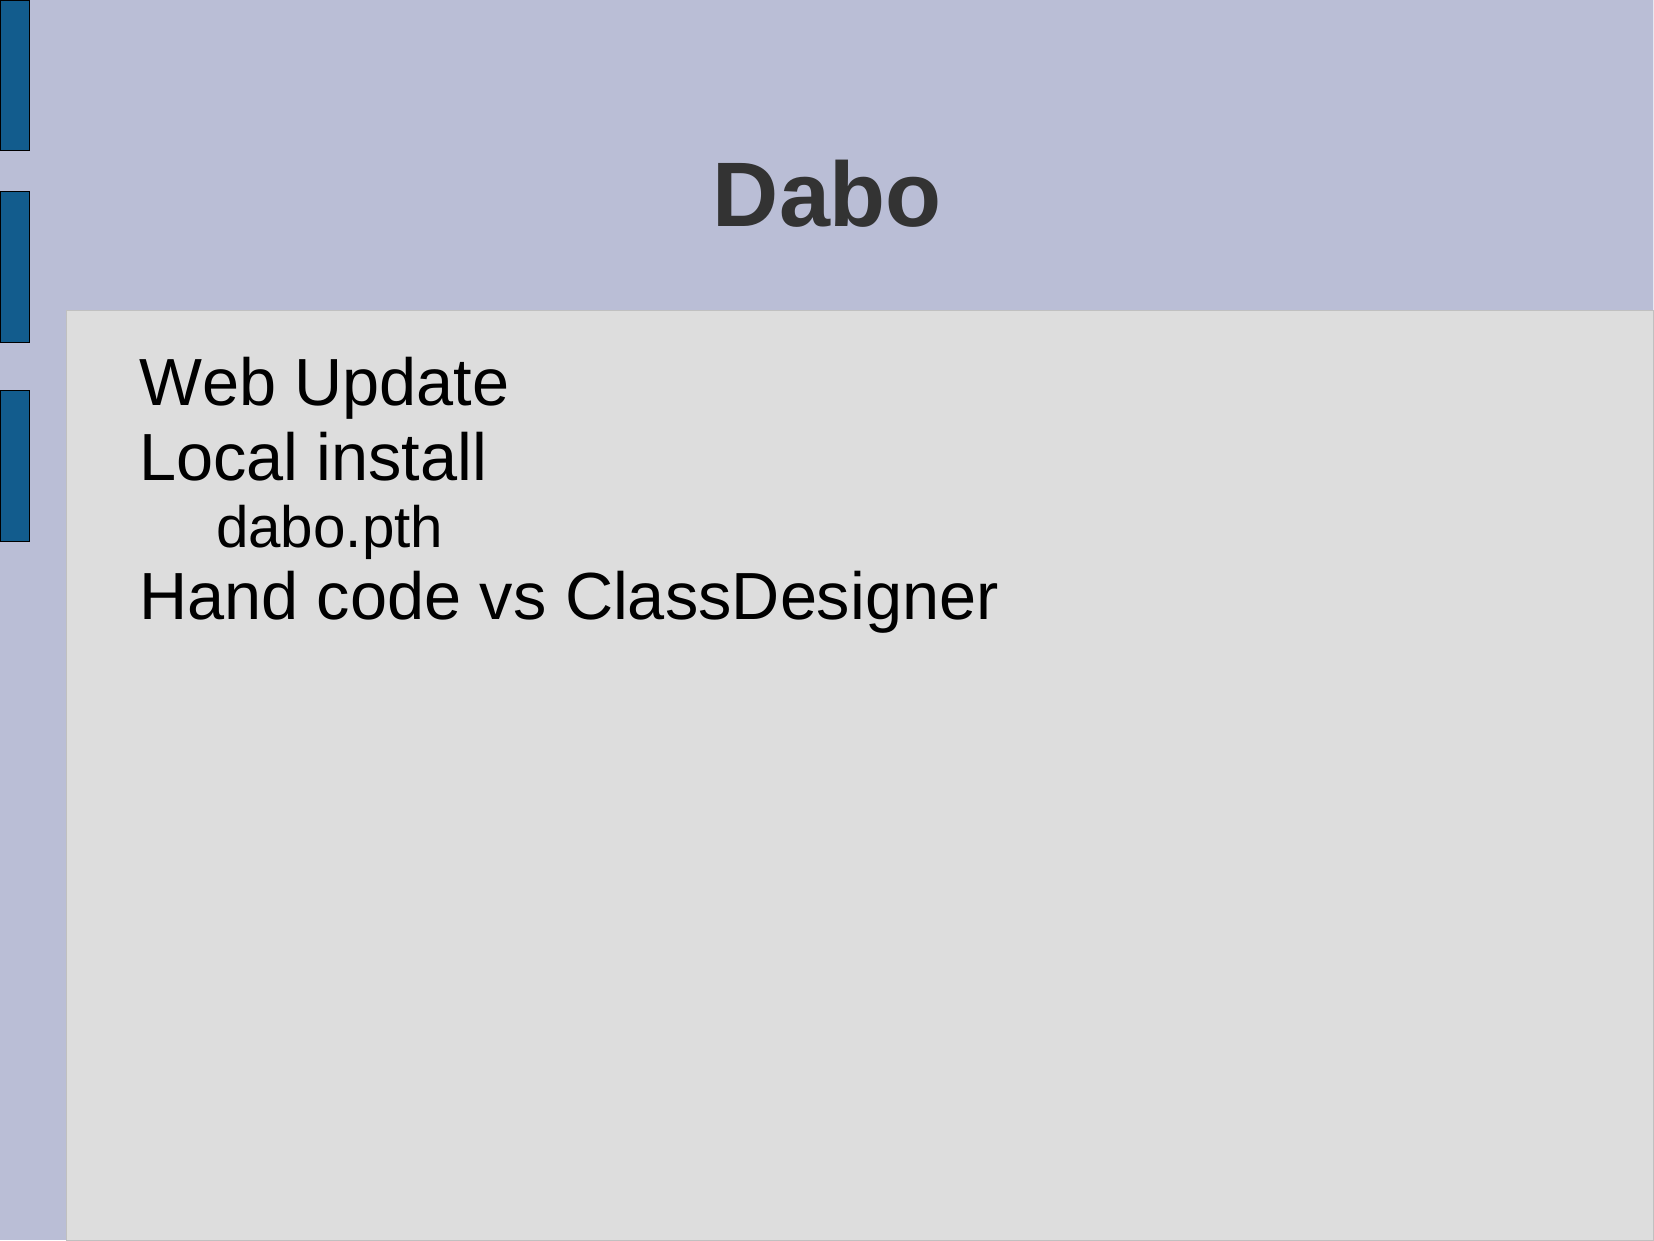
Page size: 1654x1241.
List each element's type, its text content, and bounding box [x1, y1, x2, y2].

list Web Update Local install dabo.pth Hand code vs ClassDesigner [121, 344, 1534, 1112]
title Dabo [121, 98, 1534, 291]
